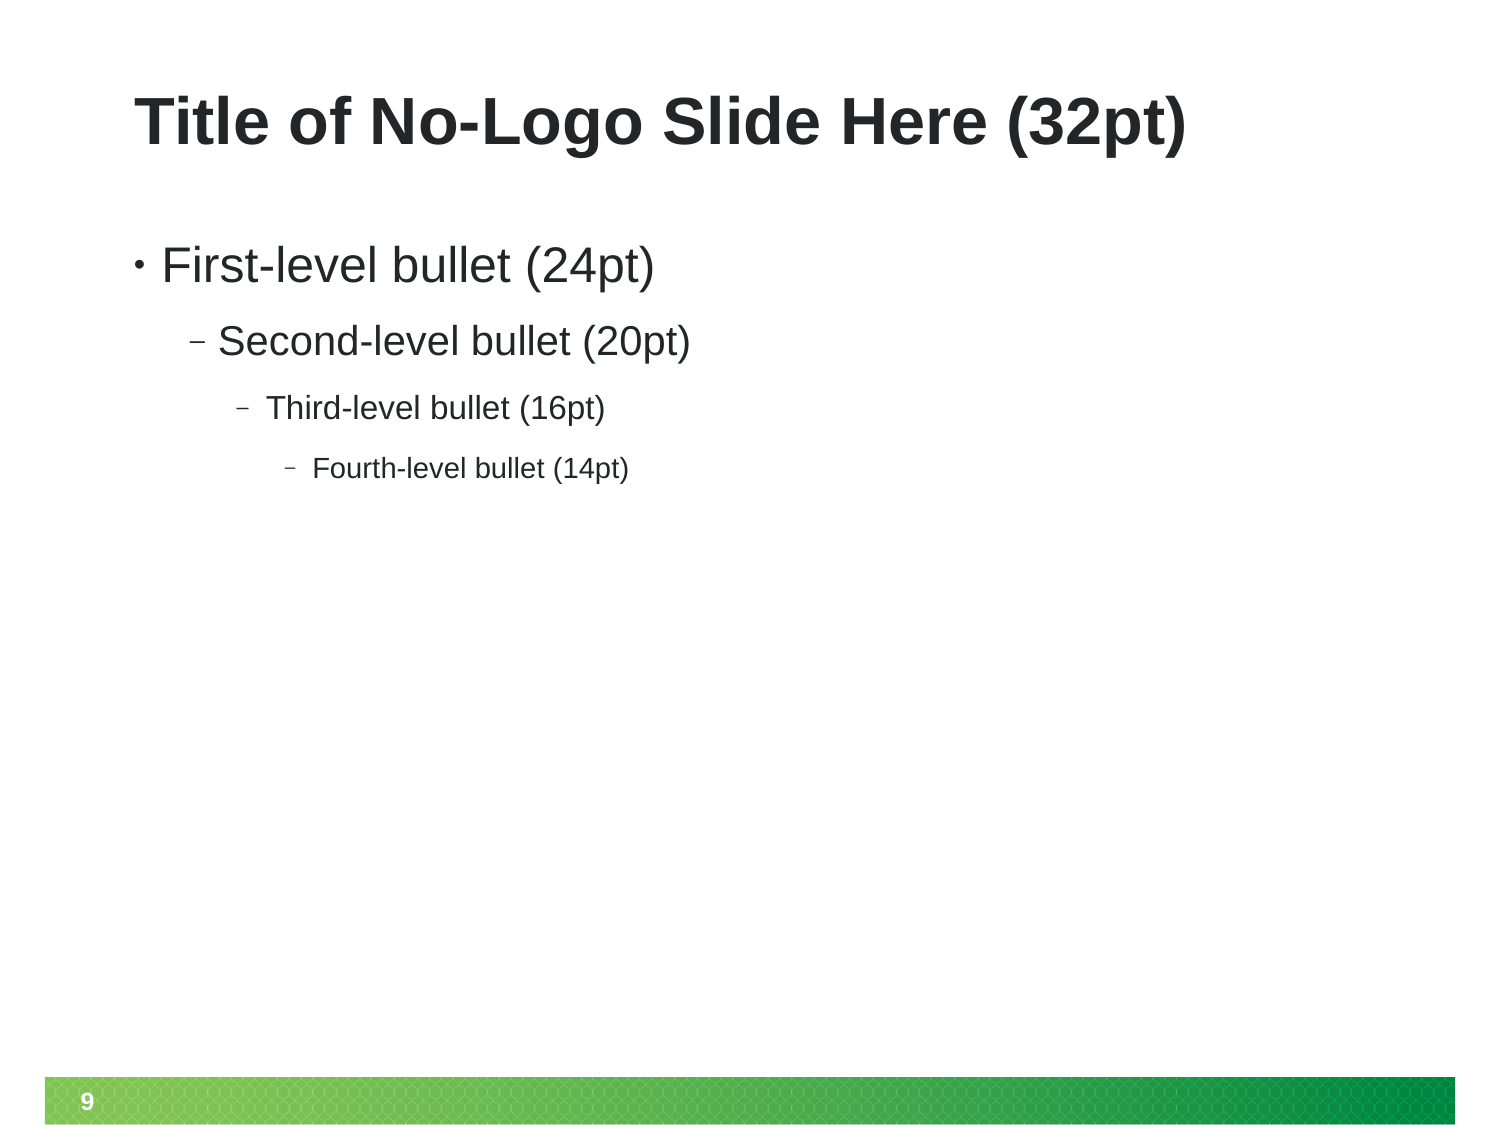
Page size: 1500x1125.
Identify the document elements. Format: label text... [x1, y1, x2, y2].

title Title of No-Logo Slide Here (32pt) [134, 41, 1371, 205]
list First-level bullet (24pt) Second-level bullet (20pt) Third-level bullet (16pt) Fourth-level bullet (14pt) [133, 237, 1371, 1040]
picture [44, 1077, 1456, 1125]
